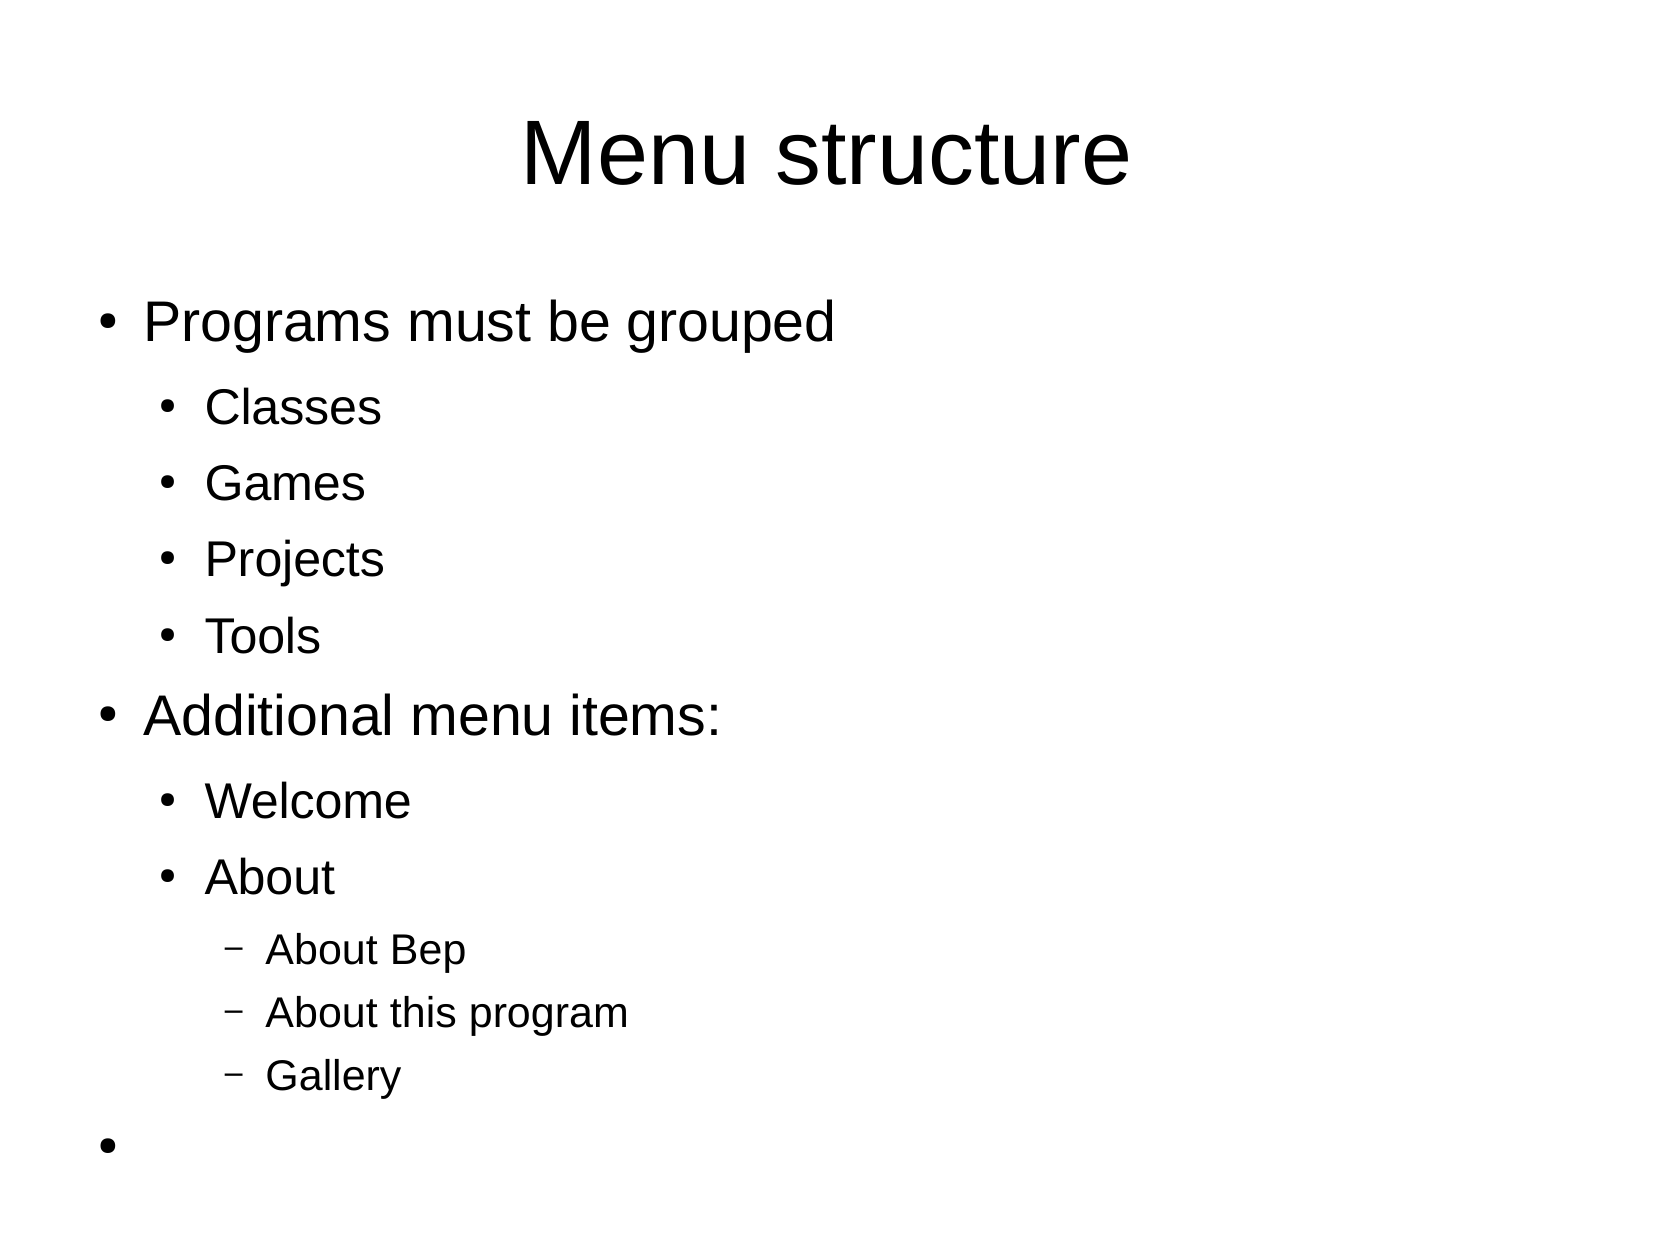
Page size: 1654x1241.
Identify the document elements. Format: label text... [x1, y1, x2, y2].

title Menu structure [82, 49, 1571, 257]
list Programs must be grouped Classes Games Projects Tools Additional menu items: Welcome About About Bep About this program Gallery [82, 290, 1571, 1109]
